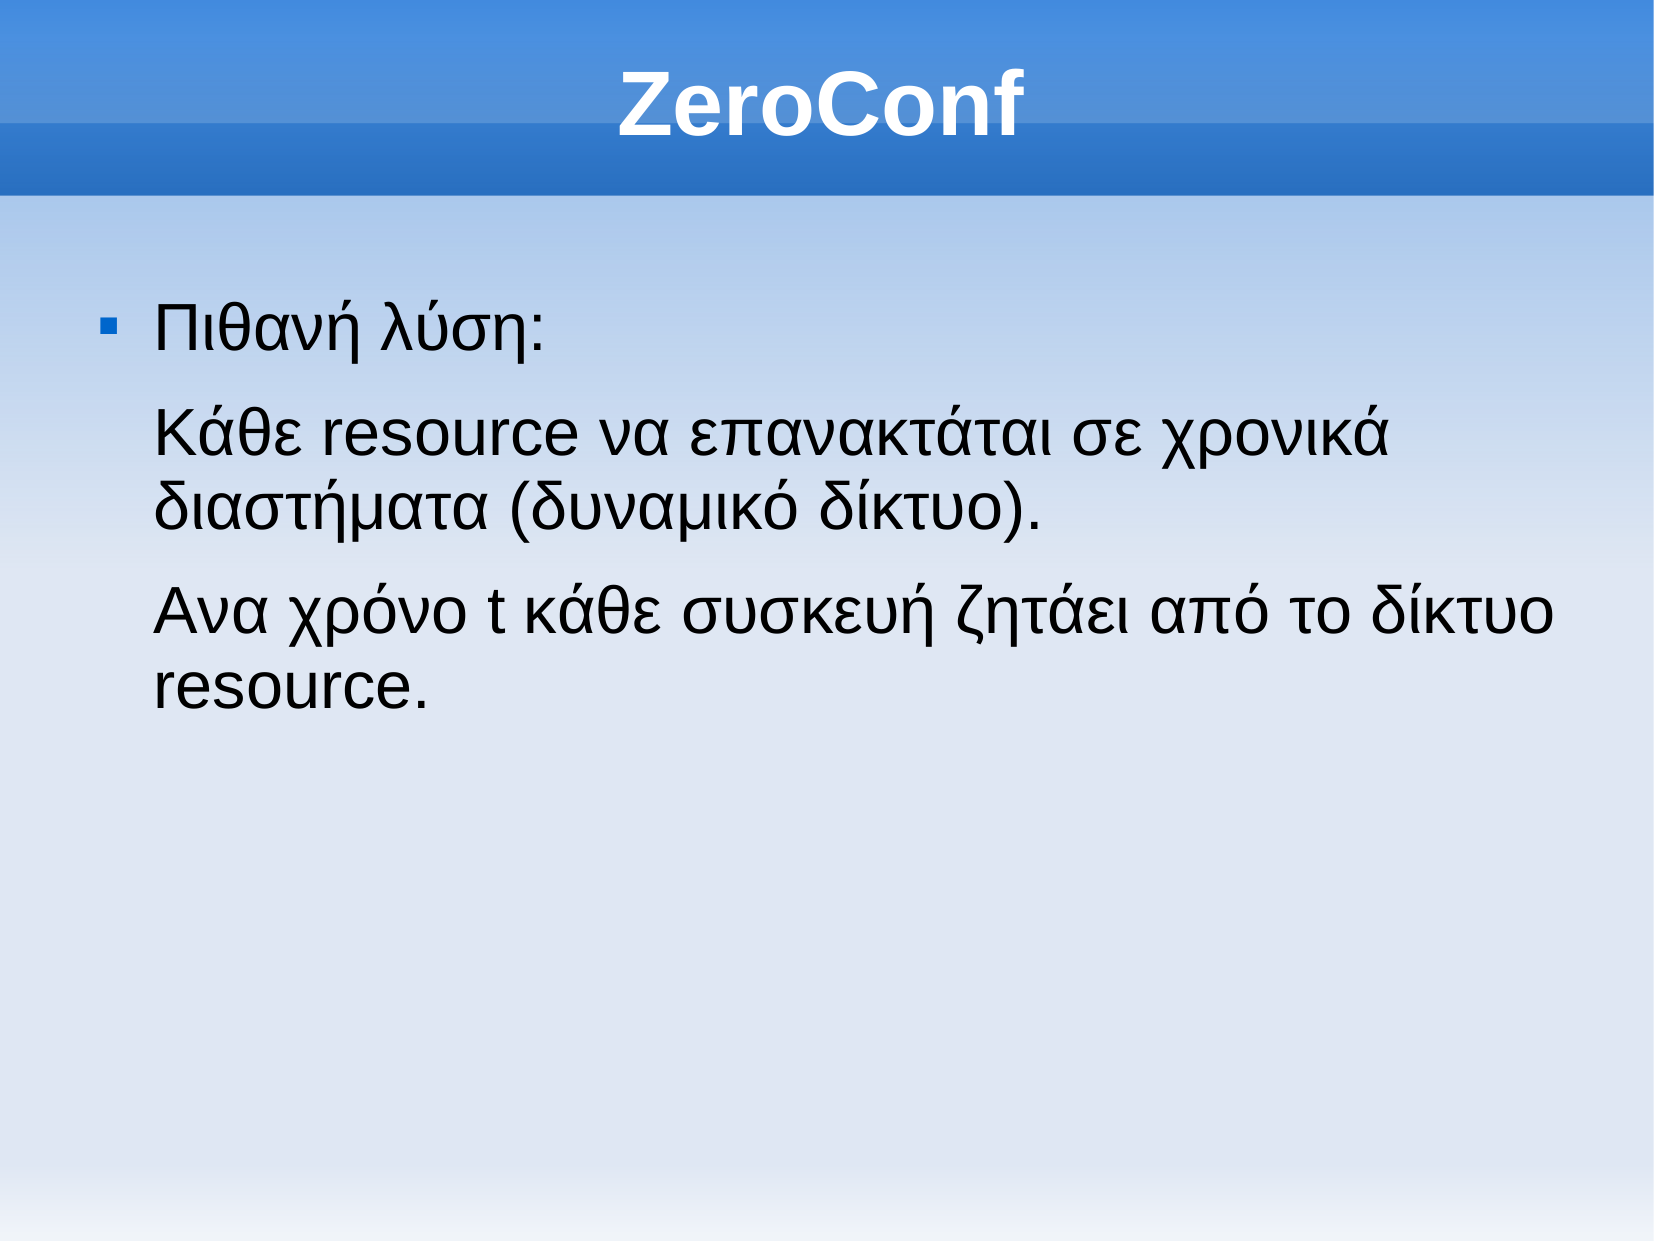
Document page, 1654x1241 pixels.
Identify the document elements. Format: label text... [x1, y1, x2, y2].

list Πιθανή λύση: Κάθε resource να επανακτάται σε χρονικά διαστήματα (δυναμικό δίκτυο). Ανα χρόνο t κάθε συσκευή ζητάει από το δίκτυο resource. [82, 290, 1571, 1094]
title ZeroConf [76, 7, 1565, 200]
picture [0, 0, 1654, 1241]
